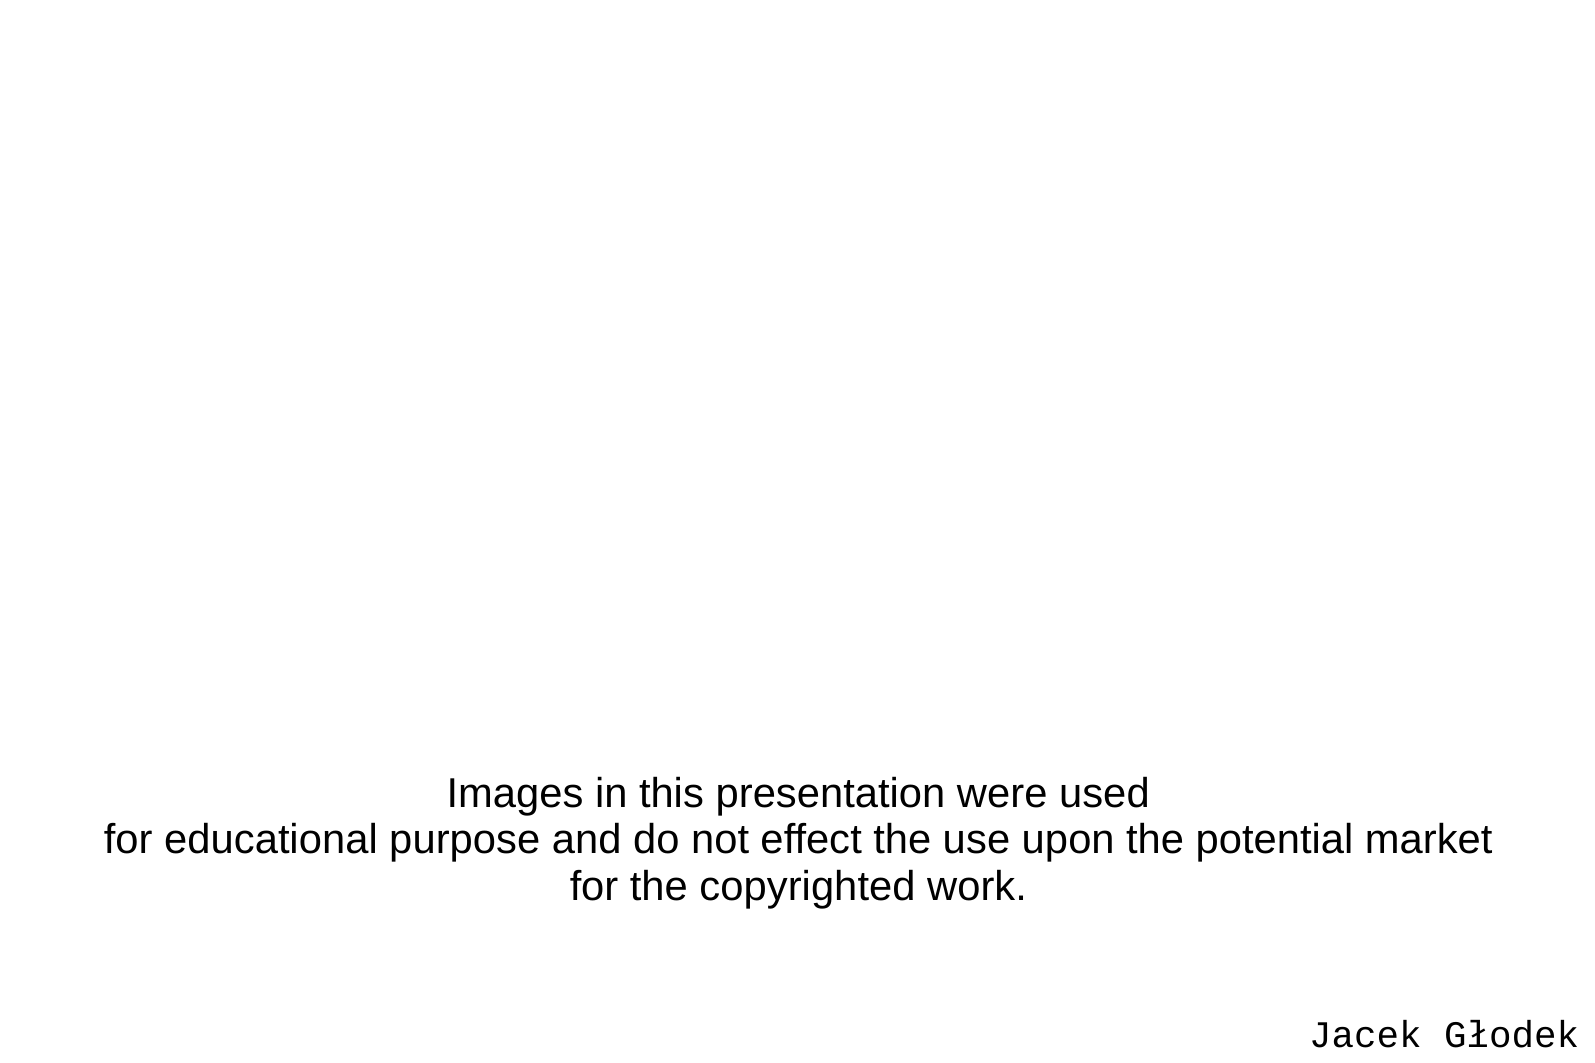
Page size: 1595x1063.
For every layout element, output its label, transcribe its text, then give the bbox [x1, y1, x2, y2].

text_box Images in this presentation were used for educational purpose and do not effect the use upon the potential market for the copyrighted work. [67, 761, 1530, 917]
text_box Jacek Głodek [1294, 1008, 1595, 1063]
